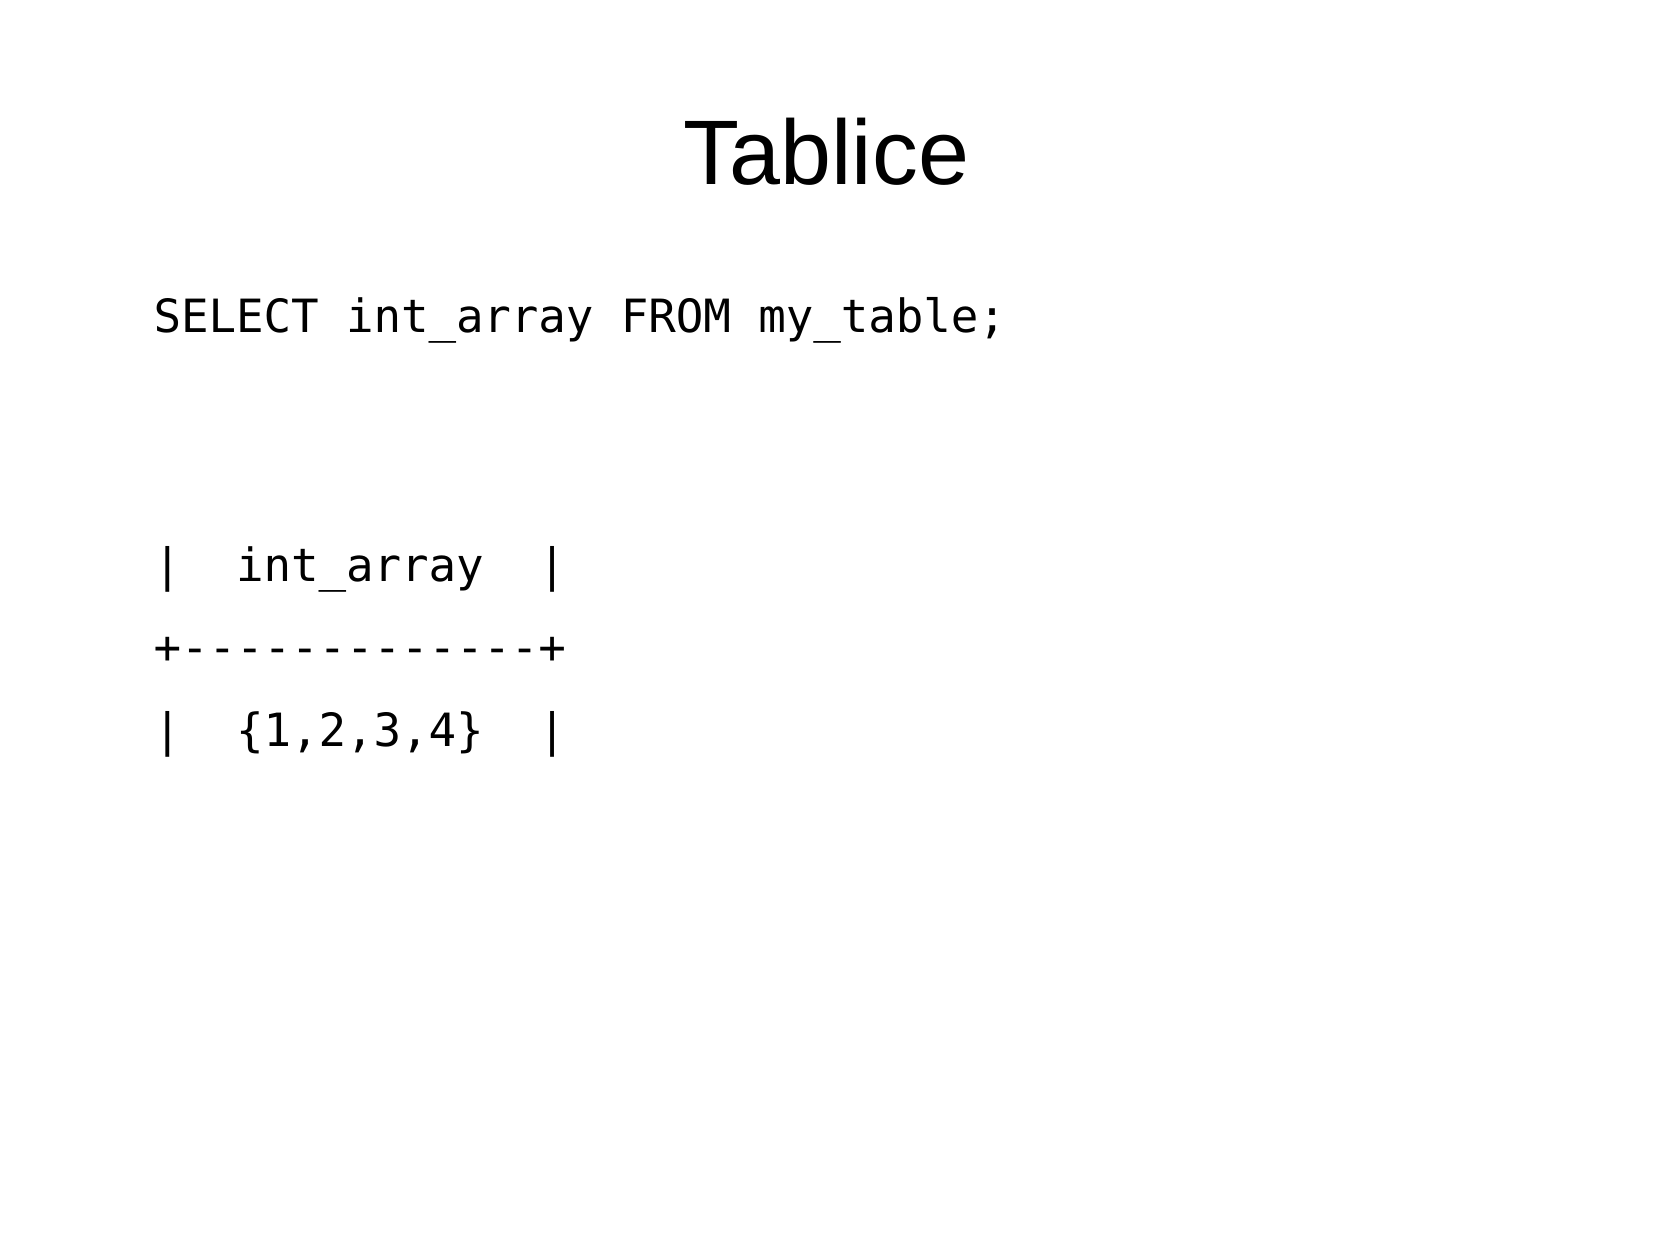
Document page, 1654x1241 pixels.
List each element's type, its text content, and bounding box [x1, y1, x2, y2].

title Tablice [82, 49, 1571, 257]
list SELECT int_array FROM my_table; | int_array | +-------------+ | {1,2,3,4} | [82, 290, 1571, 1010]
